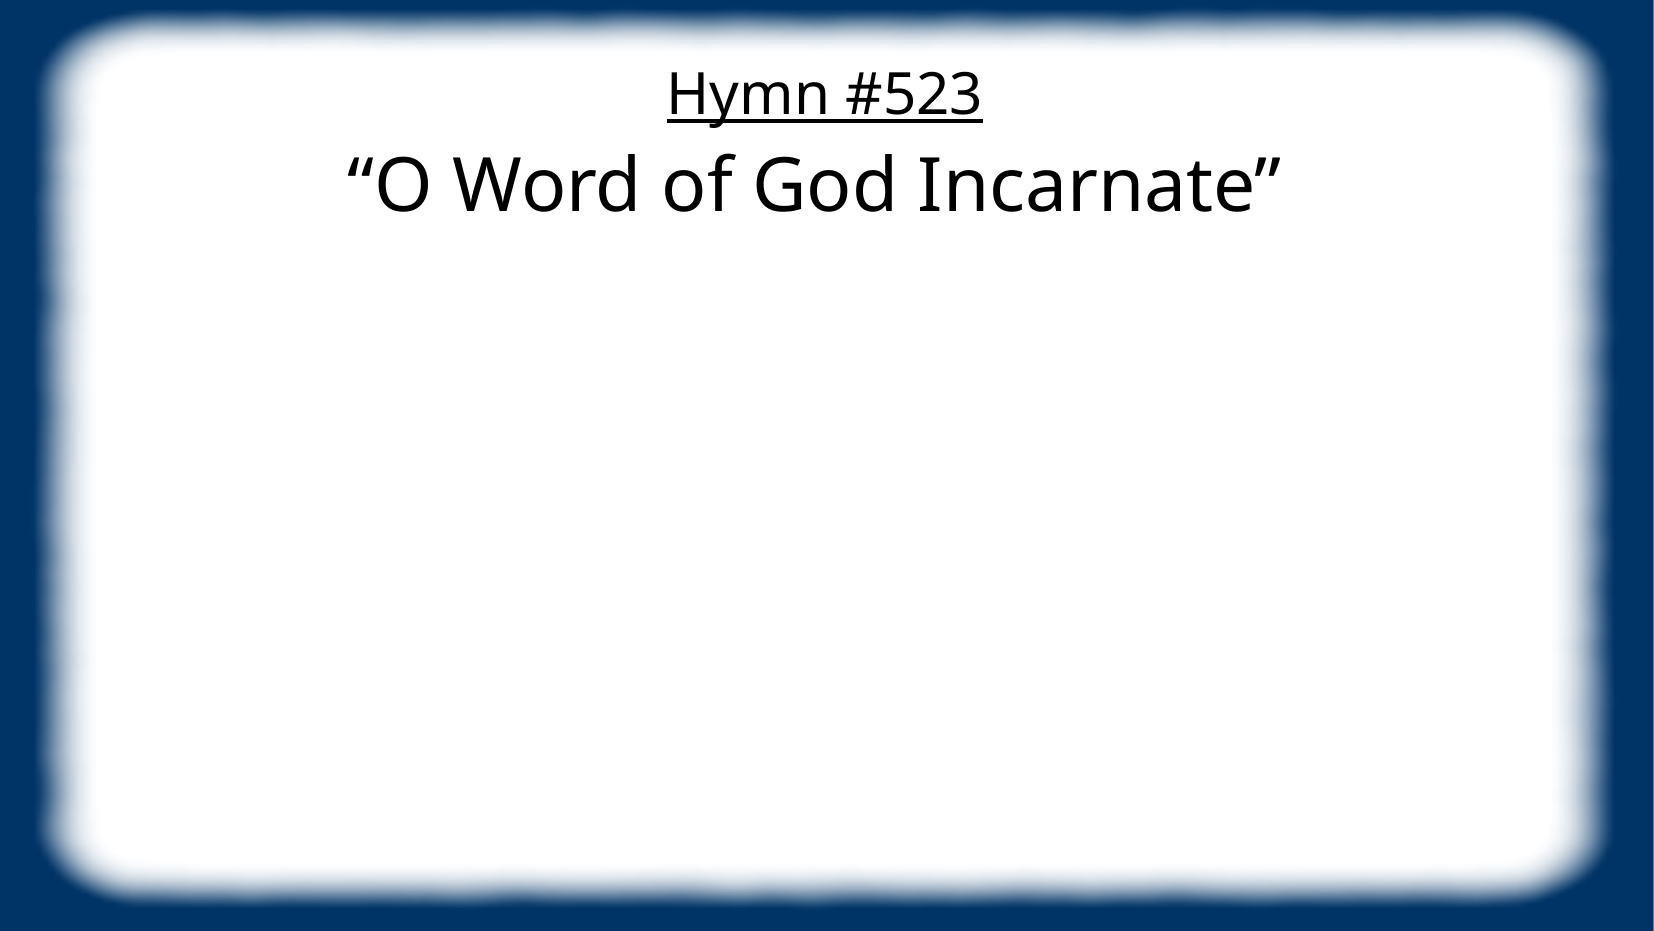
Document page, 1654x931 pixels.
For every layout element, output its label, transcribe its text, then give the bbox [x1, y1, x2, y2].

picture [0, 0, 1654, 931]
text_box Hymn #523 “O Word of God Incarnate” [90, 45, 1561, 237]
